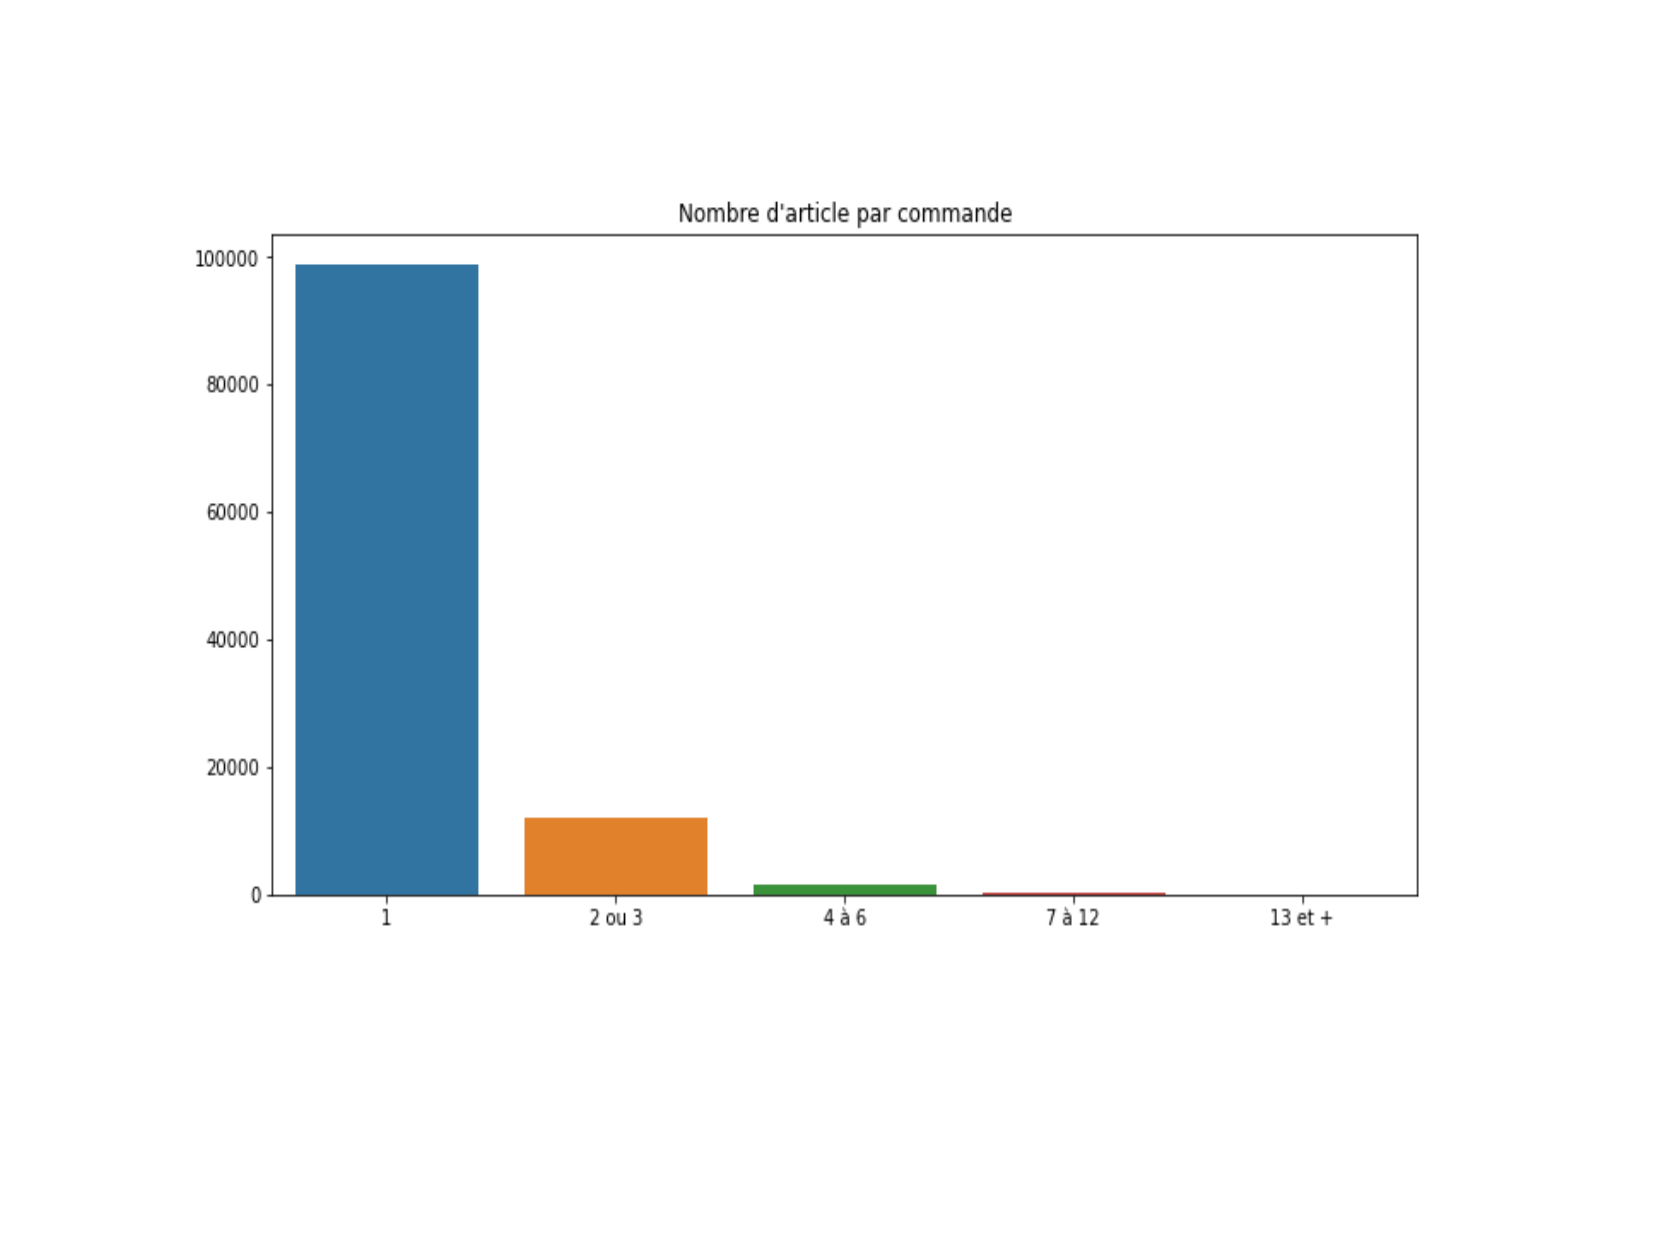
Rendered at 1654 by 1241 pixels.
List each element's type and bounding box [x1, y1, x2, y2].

picture [183, 188, 1477, 952]
